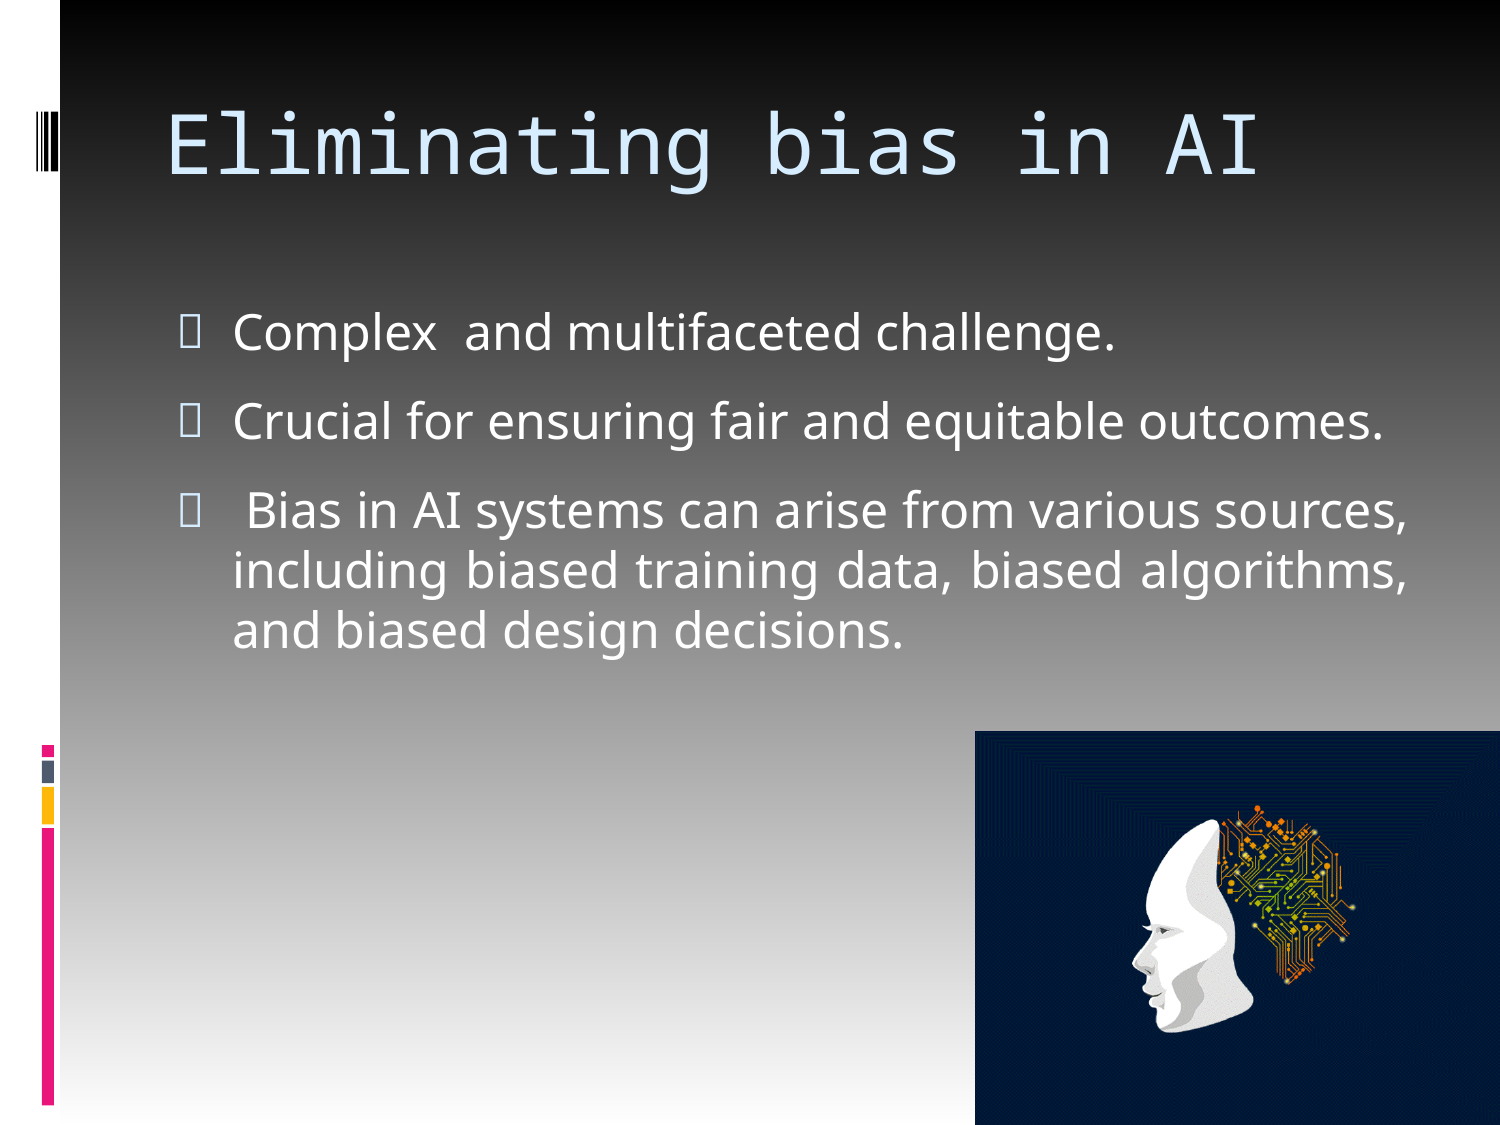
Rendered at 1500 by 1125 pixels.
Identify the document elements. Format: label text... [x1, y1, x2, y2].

picture [975, 731, 1500, 1125]
list Complex and multifaceted challenge. Crucial for ensuring fair and equitable outcomes. Bias in AI systems can arise from various sources, including biased training data, biased algorithms, and biased design decisions. [150, 292, 1425, 713]
title Eliminating bias in AI [150, 83, 1425, 234]
